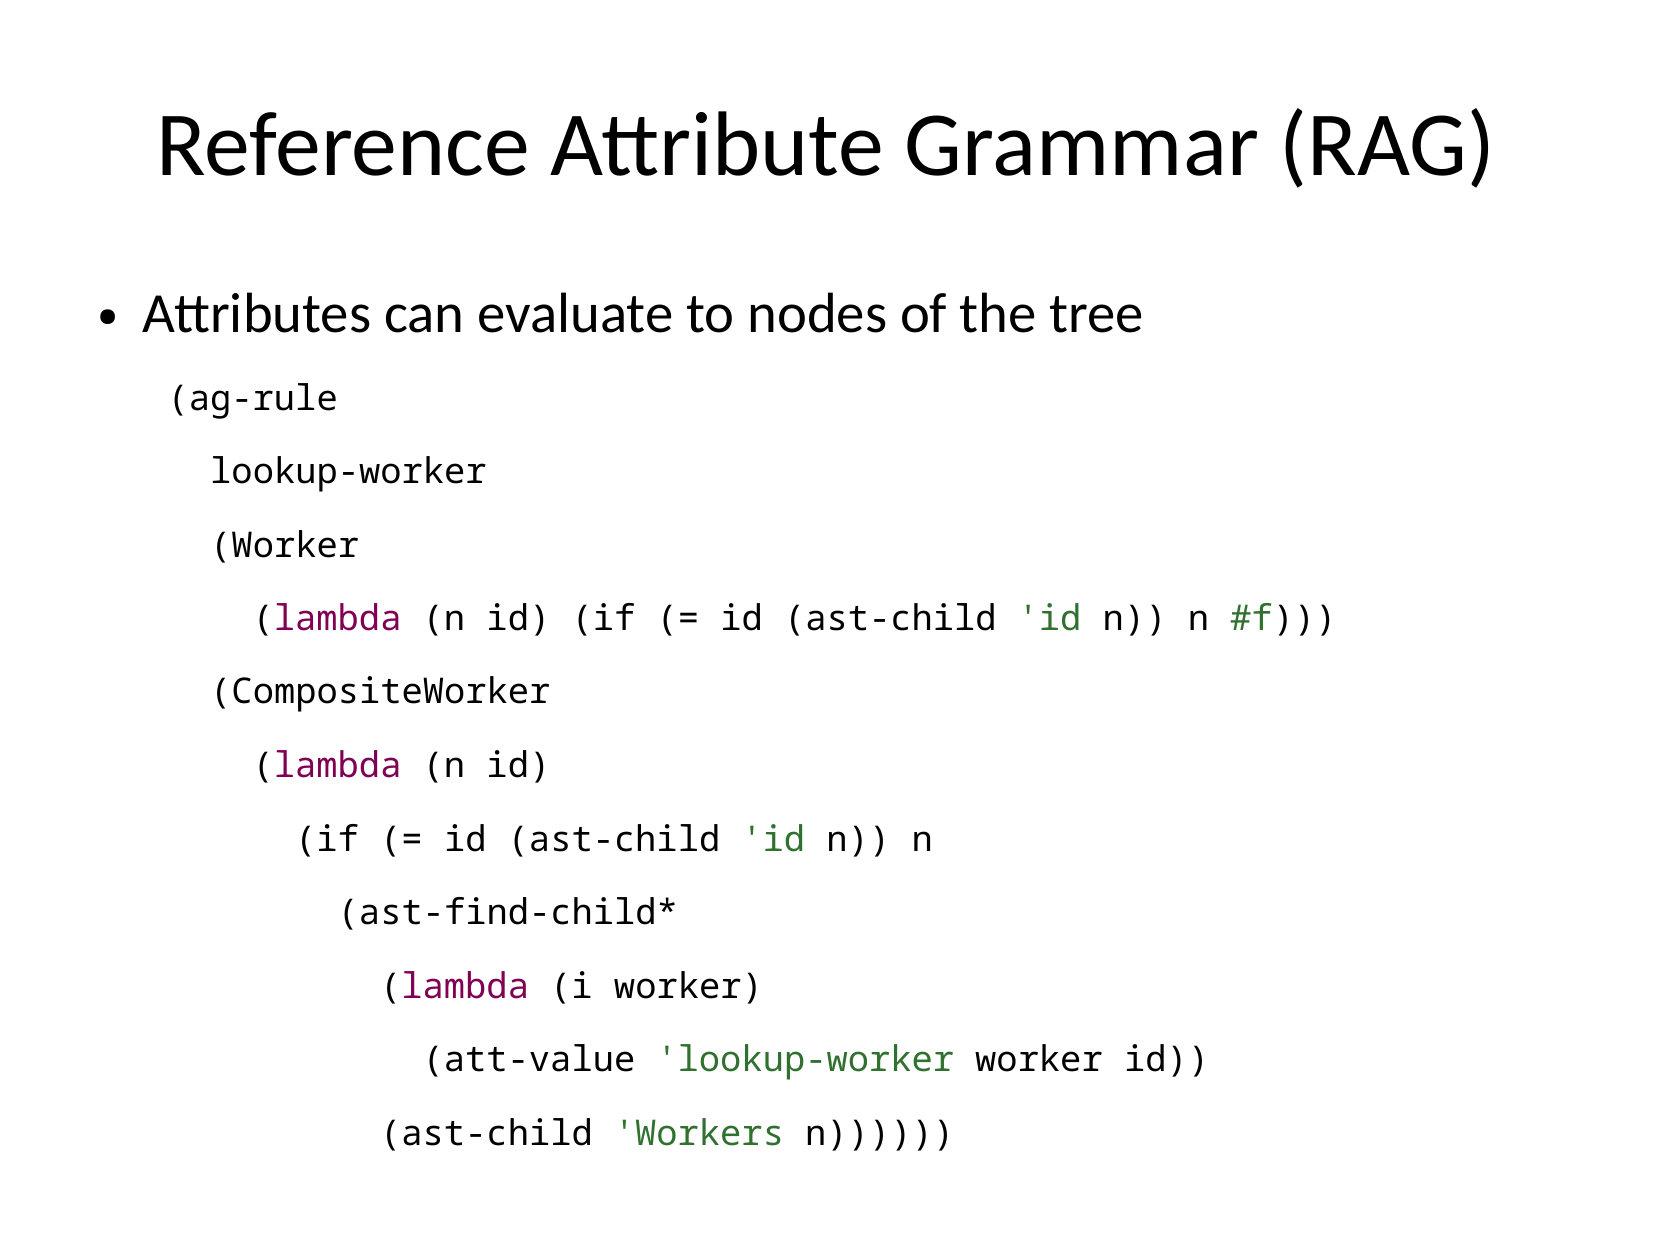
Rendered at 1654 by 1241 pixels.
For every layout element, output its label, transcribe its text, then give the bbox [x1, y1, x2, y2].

title Reference Attribute Grammar (RAG) [82, 49, 1571, 257]
list Attributes can evaluate to nodes of the tree (ag-rule lookup-worker (Worker (lambda (n id) (if (= id (ast-child 'id n)) n #f))) (CompositeWorker (lambda (n id) (if (= id (ast-child 'id n)) n (ast-find-child* (lambda (i worker) (att-value 'lookup-worker worker id)) (ast-child 'Workers n)))))) [82, 290, 1571, 1158]
